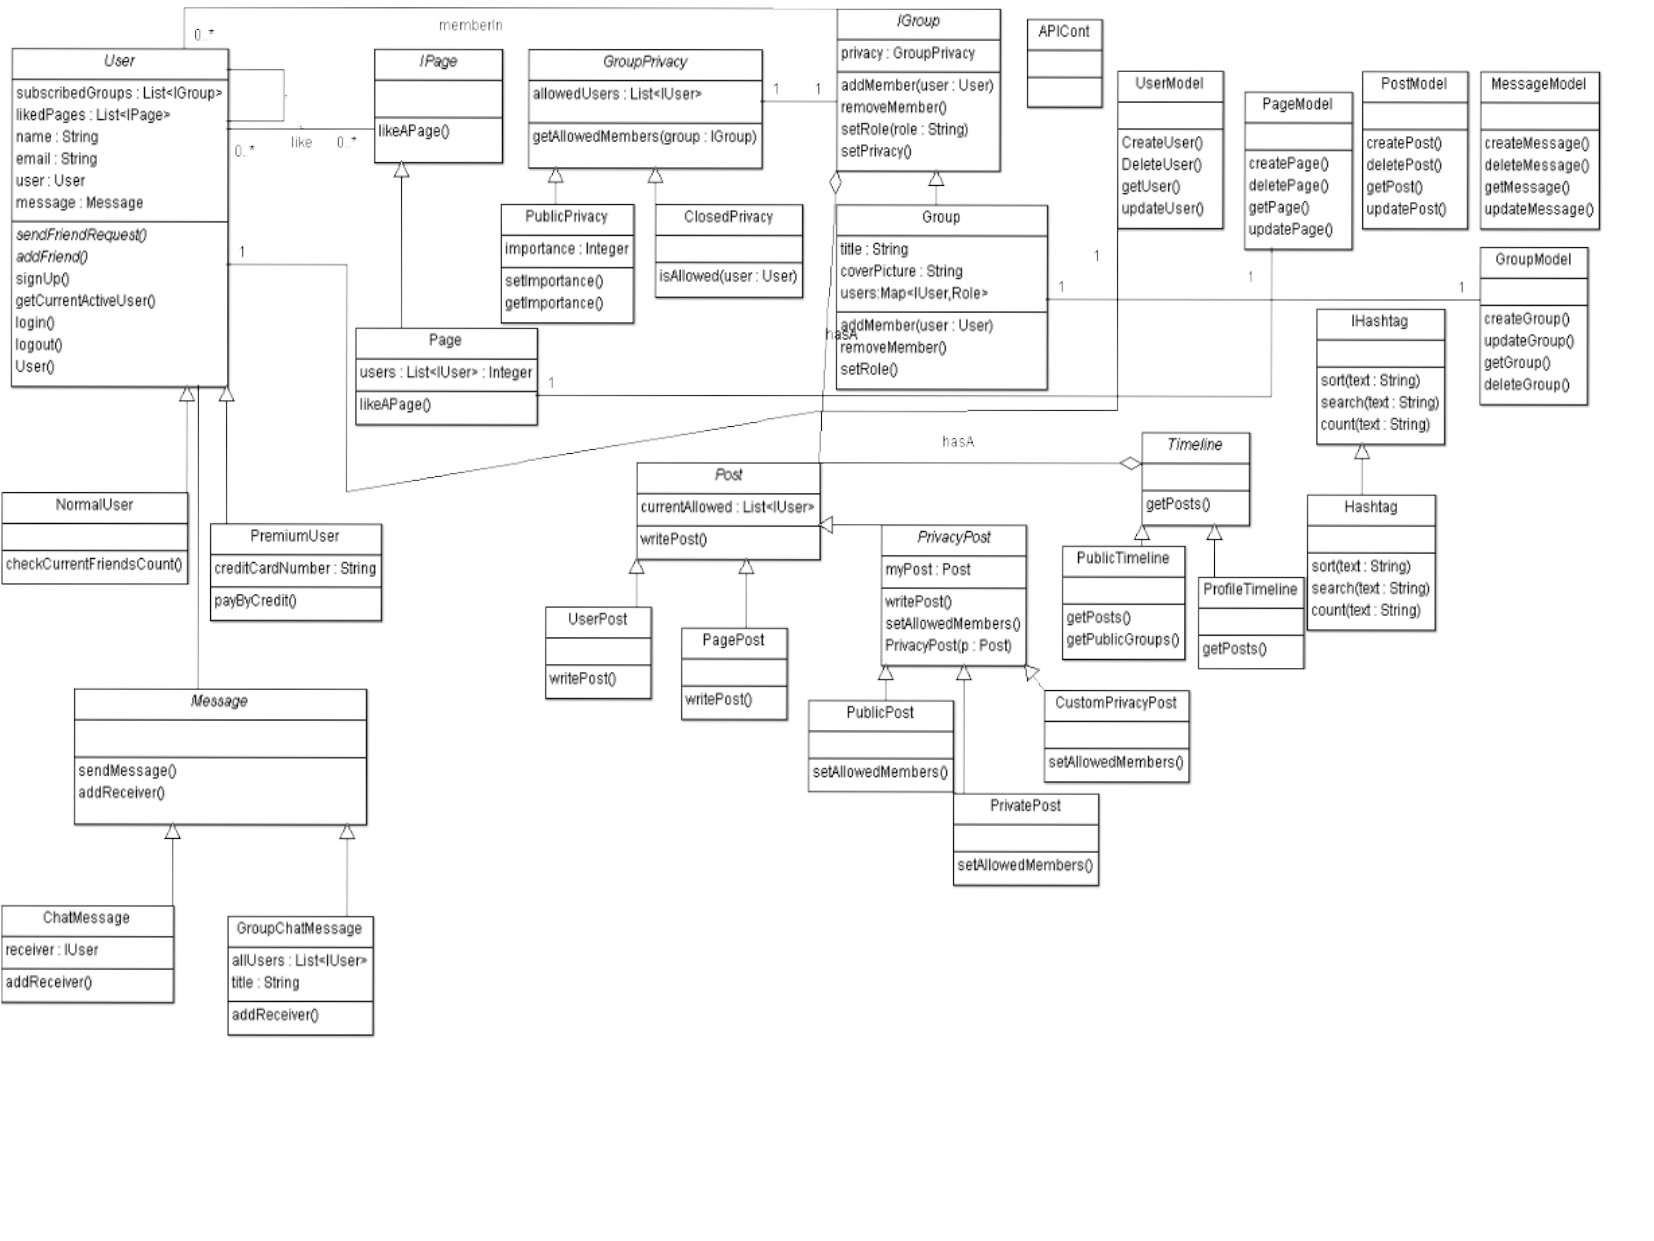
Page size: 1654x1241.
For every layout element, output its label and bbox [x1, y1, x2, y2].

picture [0, 6, 1642, 1111]
